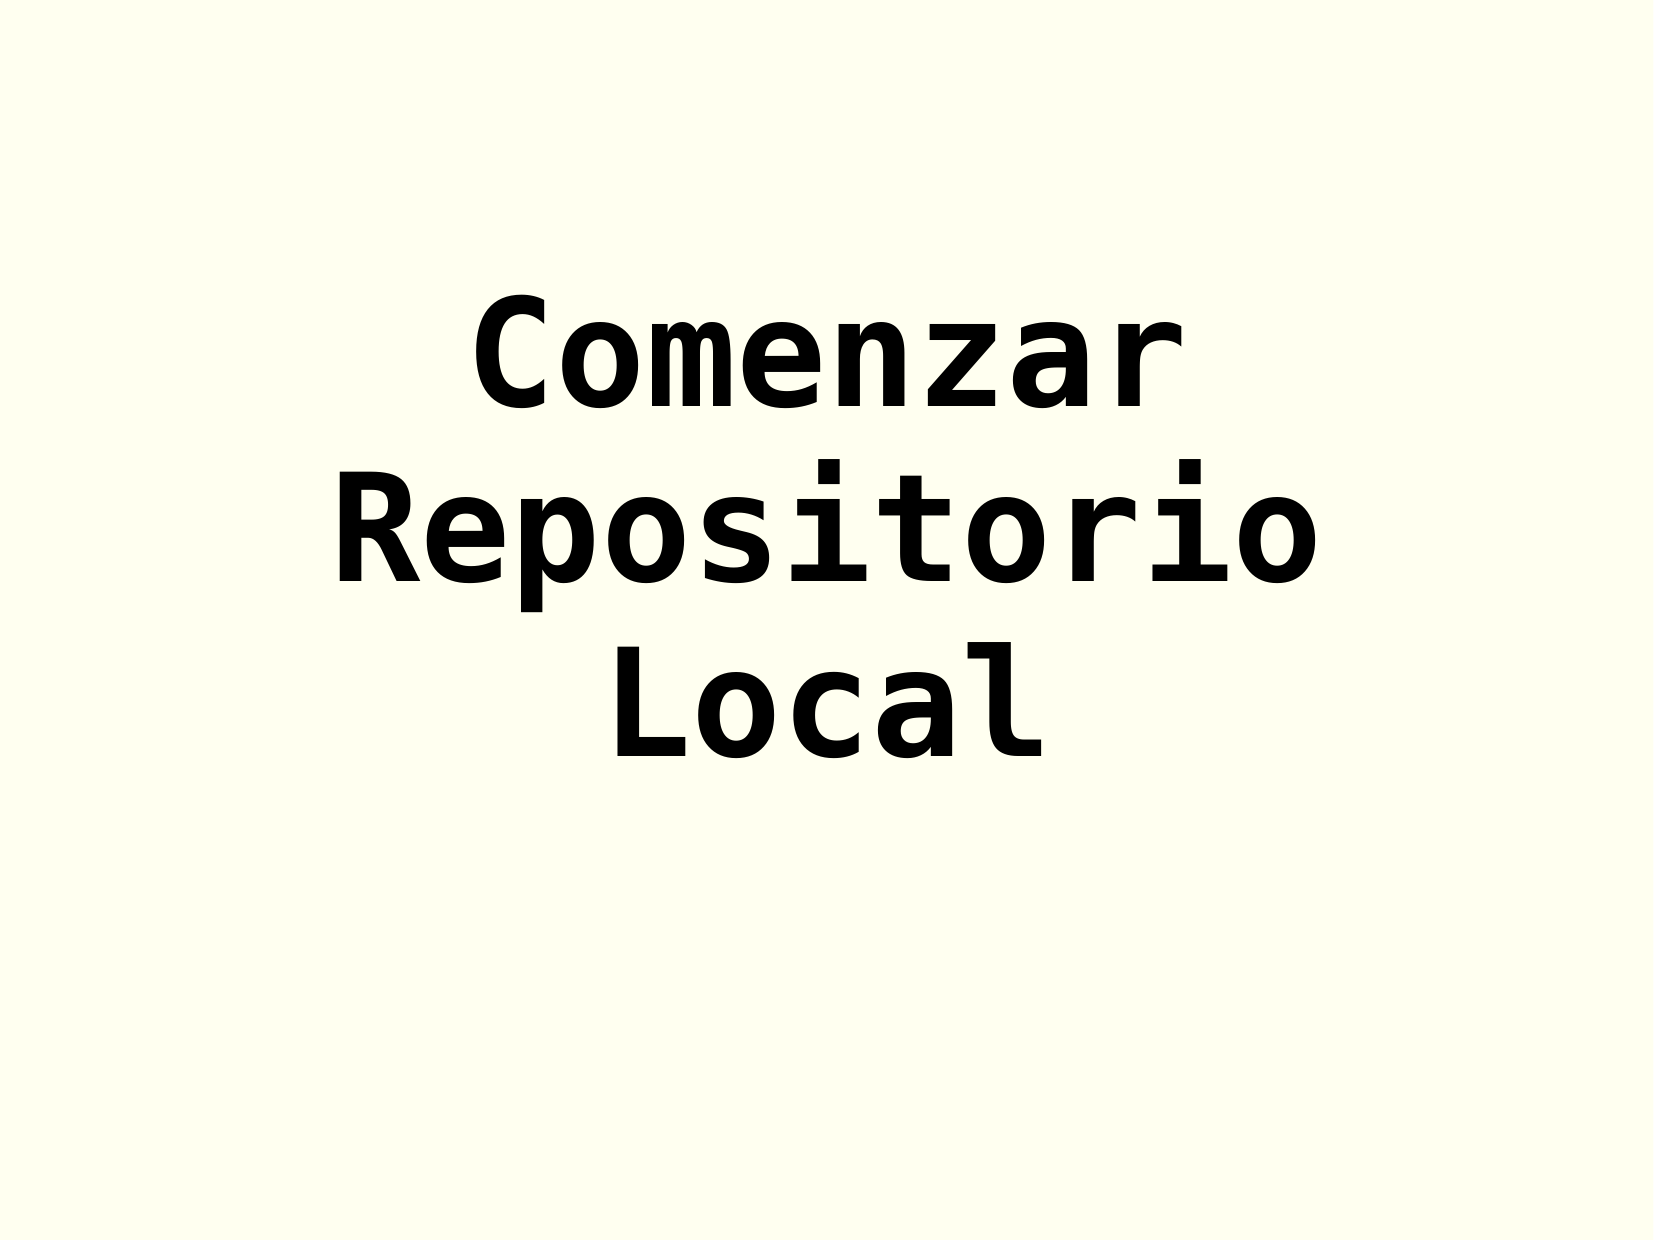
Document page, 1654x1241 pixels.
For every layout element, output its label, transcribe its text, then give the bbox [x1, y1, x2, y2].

subtitle Comenzar Repositorio Local [82, 49, 1571, 1010]
